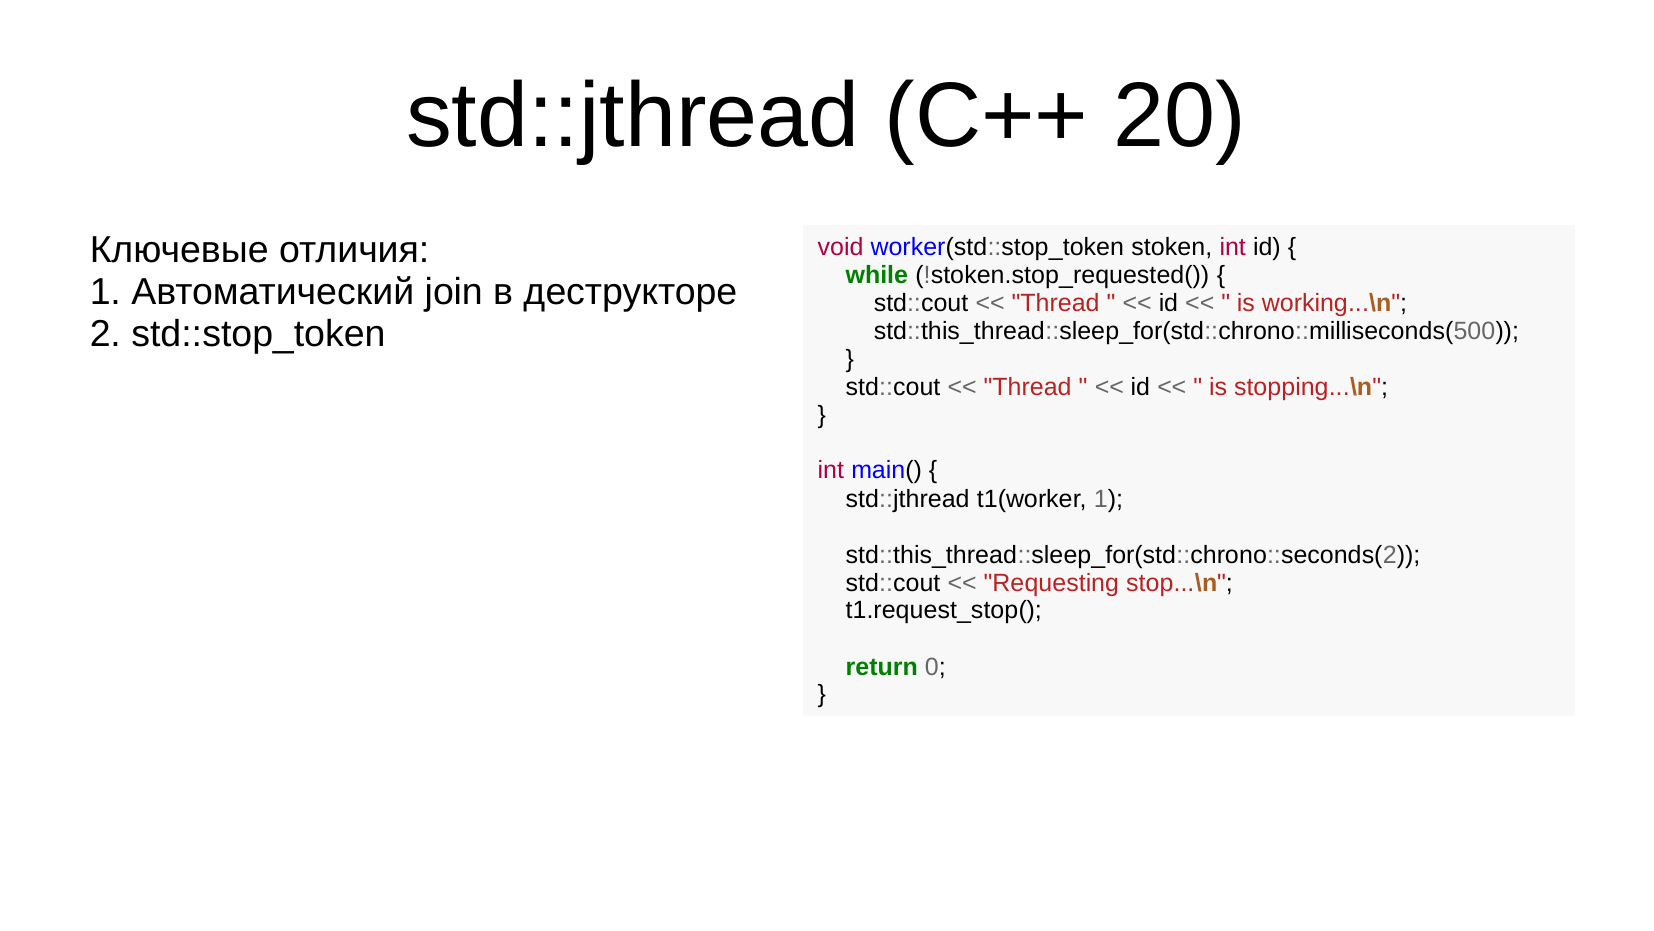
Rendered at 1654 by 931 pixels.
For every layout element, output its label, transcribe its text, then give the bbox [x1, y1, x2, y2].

text_box Ключевые отличия: 1. Автоматический join в деструкторе 2. std::stop_token [75, 221, 788, 413]
text_box void worker(std::stop_token stoken, int id) { while (!stoken.stop_requested()) { std::cout << "Thread " << id << " is working...\n"; std::this_thread::sleep_for(std::chrono::milliseconds(500)); } std::cout << "Thread " << id << " is stopping...\n"; } int main() { std::jthread t1(worker, 1); std::this_thread::sleep_for(std::chrono::seconds(2)); std::cout << "Requesting stop...\n"; t1.request_stop(); return 0; } [802, 225, 1576, 716]
title std::jthread (C++ 20) [82, 37, 1571, 193]
